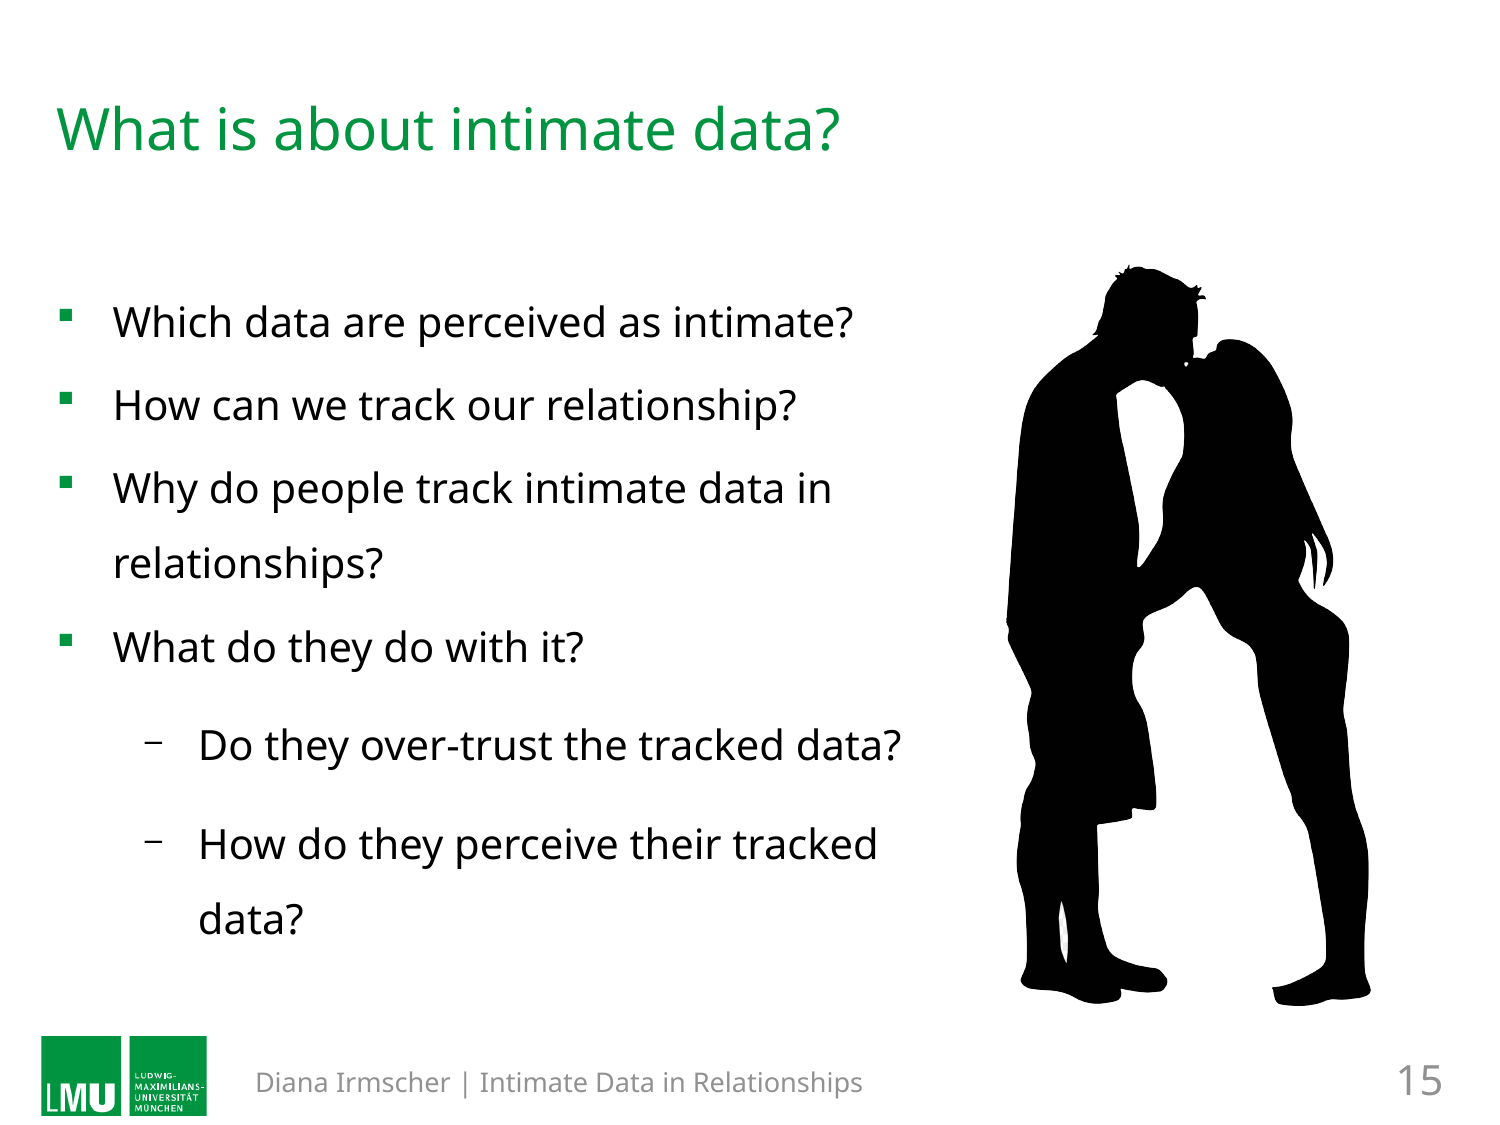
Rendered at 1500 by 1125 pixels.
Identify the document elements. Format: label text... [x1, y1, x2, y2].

footer Diana Irmscher | Intimate Data in Relationships [240, 1046, 963, 1117]
slide_number <number> [1014, 1046, 1459, 1117]
picture [1006, 264, 1371, 1007]
list Which data are perceived as intimate? How can we track our relationship? Why do people track intimate data in relationships? What do they do with it? Do they over-trust the tracked data? How do they perceive their tracked data? [41, 263, 981, 1008]
title What is about intimate data? [41, 37, 1459, 217]
